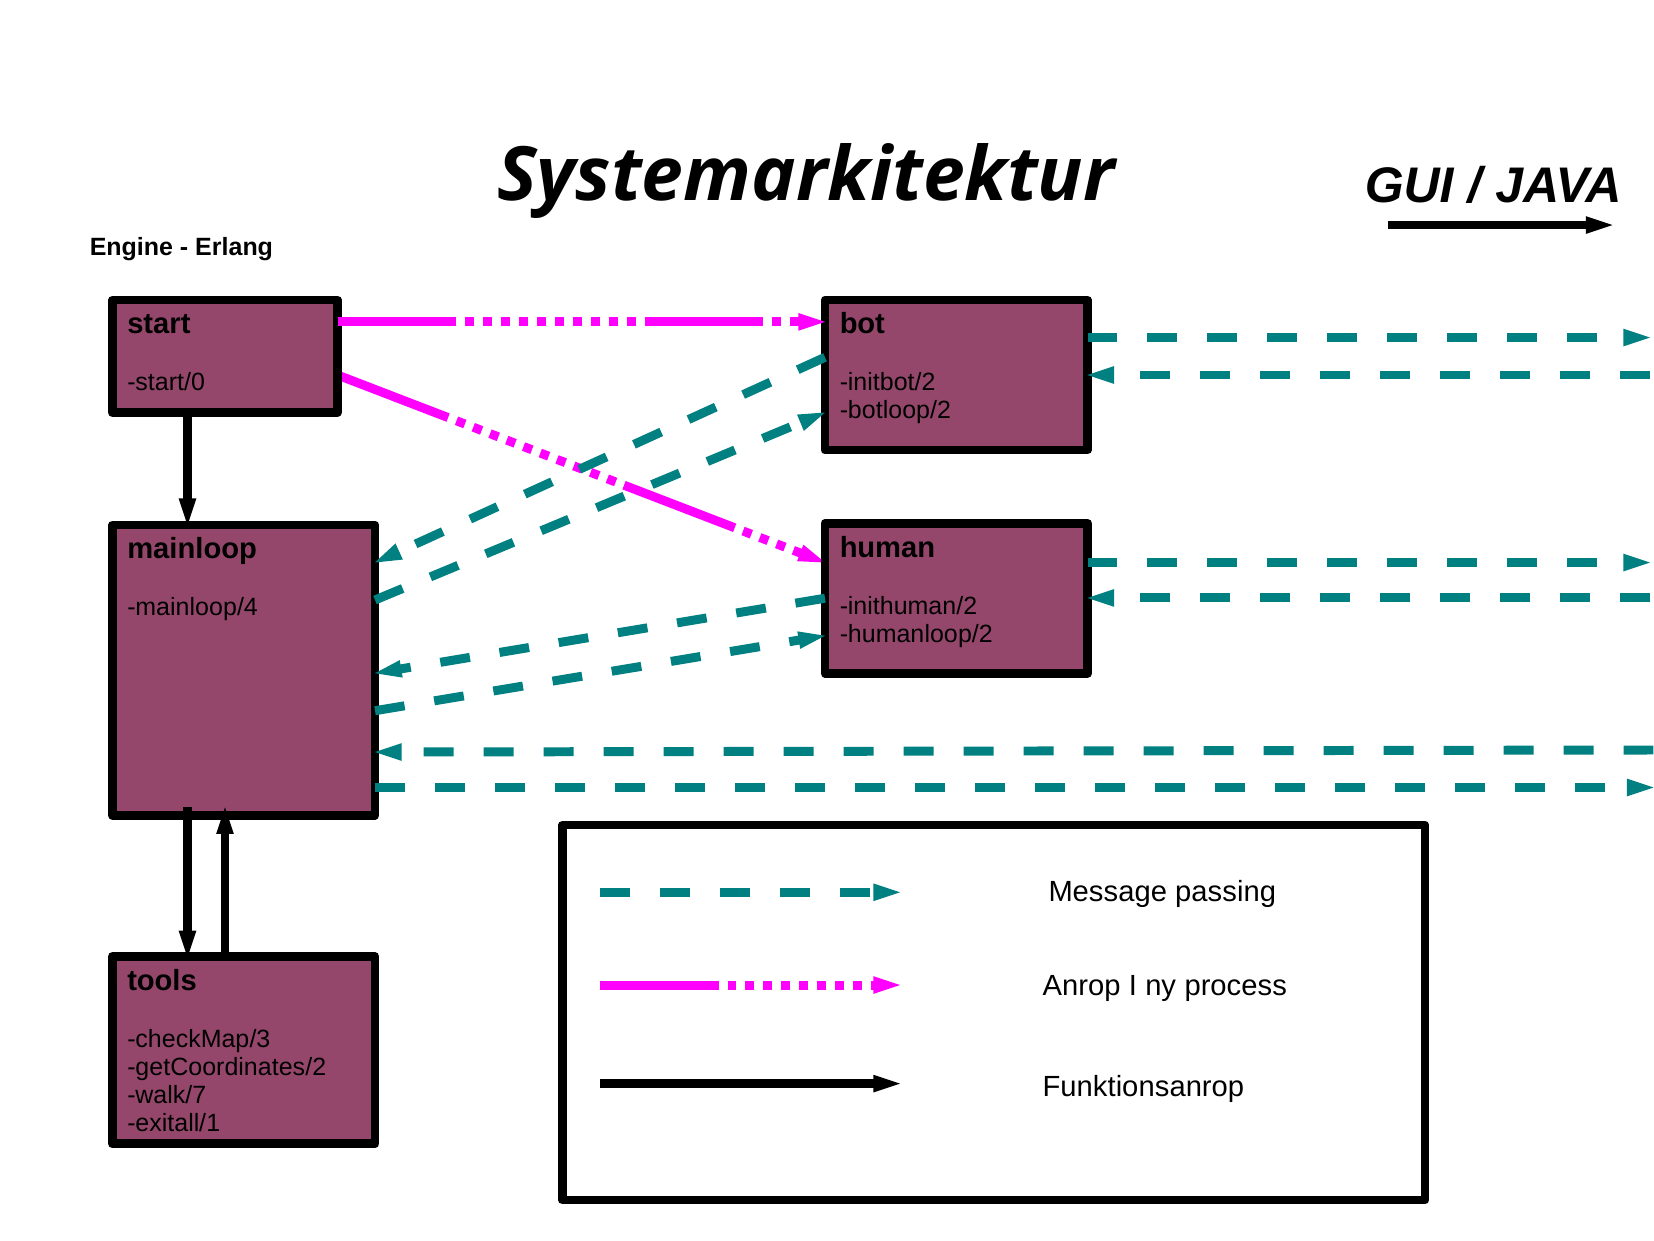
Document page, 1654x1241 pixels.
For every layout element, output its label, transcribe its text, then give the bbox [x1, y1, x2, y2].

text_box GUI / JAVA [1350, 150, 1654, 221]
text_box Message passing [1033, 867, 1409, 915]
text_box mainloop -mainloop/4 [112, 525, 376, 863]
text_box bot -initbot/2 -botloop/2 [825, 299, 1088, 488]
text_box Funktionsanrop [1027, 1062, 1403, 1110]
text_box [562, 825, 1426, 1201]
text_box Systemarkitektur [150, 112, 1463, 213]
text_box start -start/0 [112, 300, 338, 432]
text_box Engine - Erlang [75, 225, 601, 268]
text_box tools -checkMap/3 -getCoordinates/2 -walk/7 -exitall/1 [112, 956, 376, 1201]
text_box Anrop I ny process [1027, 961, 1403, 1010]
text_box human -inithuman/2 -humanloop/2 [825, 523, 1088, 711]
